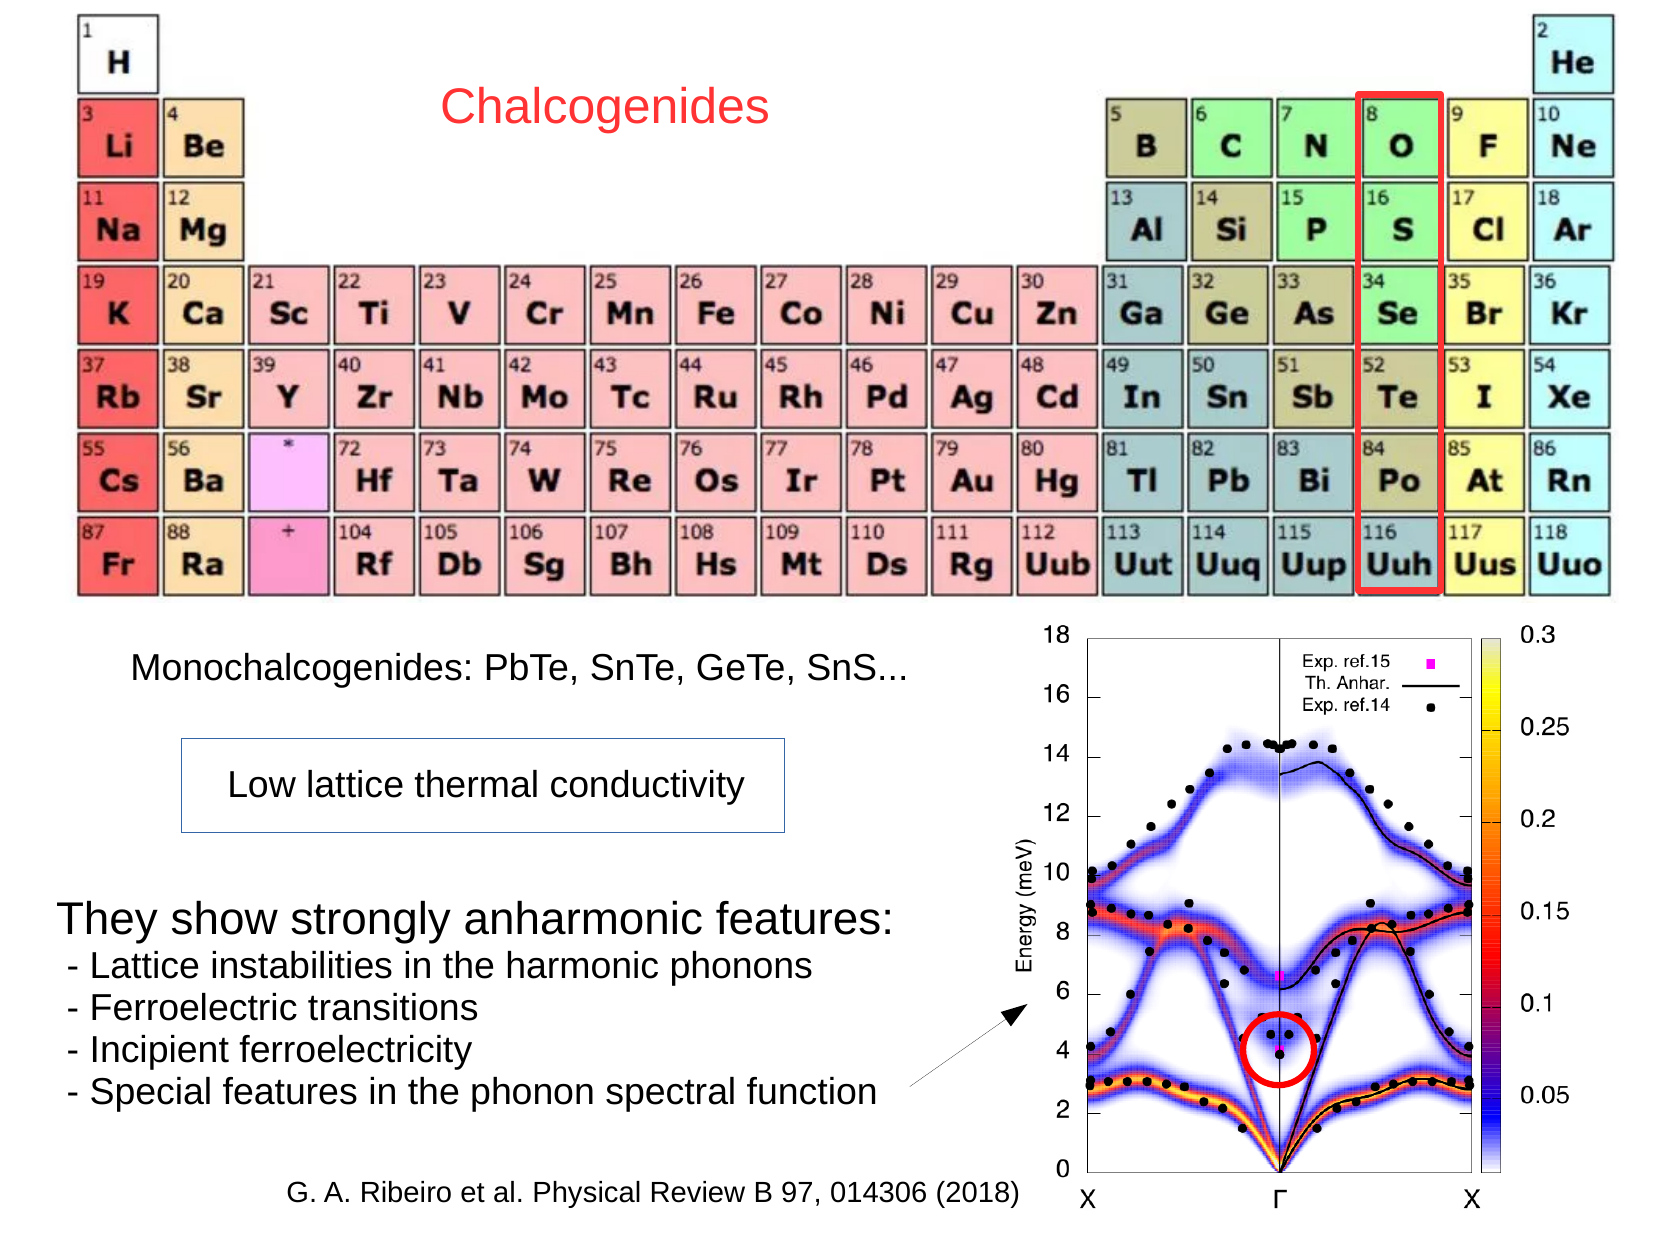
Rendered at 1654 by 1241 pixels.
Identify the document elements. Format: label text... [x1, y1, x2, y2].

text_box They show strongly anharmonic features: - Lattice instabilities in the harmonic phonons - Ferroelectric transitions - Incipient ferroelectricity - Special features in the phonon spectral function [41, 885, 910, 1120]
text_box [1358, 94, 1441, 591]
picture [65, 8, 1619, 603]
text_box Monochalcogenides: PbTe, SnTe, GeTe, SnS... [115, 638, 924, 696]
text_box G. A. Ribeiro et al. Physical Review B 97, 014306 (2018) [271, 1168, 1037, 1217]
text_box [1243, 1014, 1314, 1086]
text_box Chalcogenides [425, 70, 802, 142]
picture [1003, 614, 1587, 1217]
text_box [181, 738, 785, 833]
